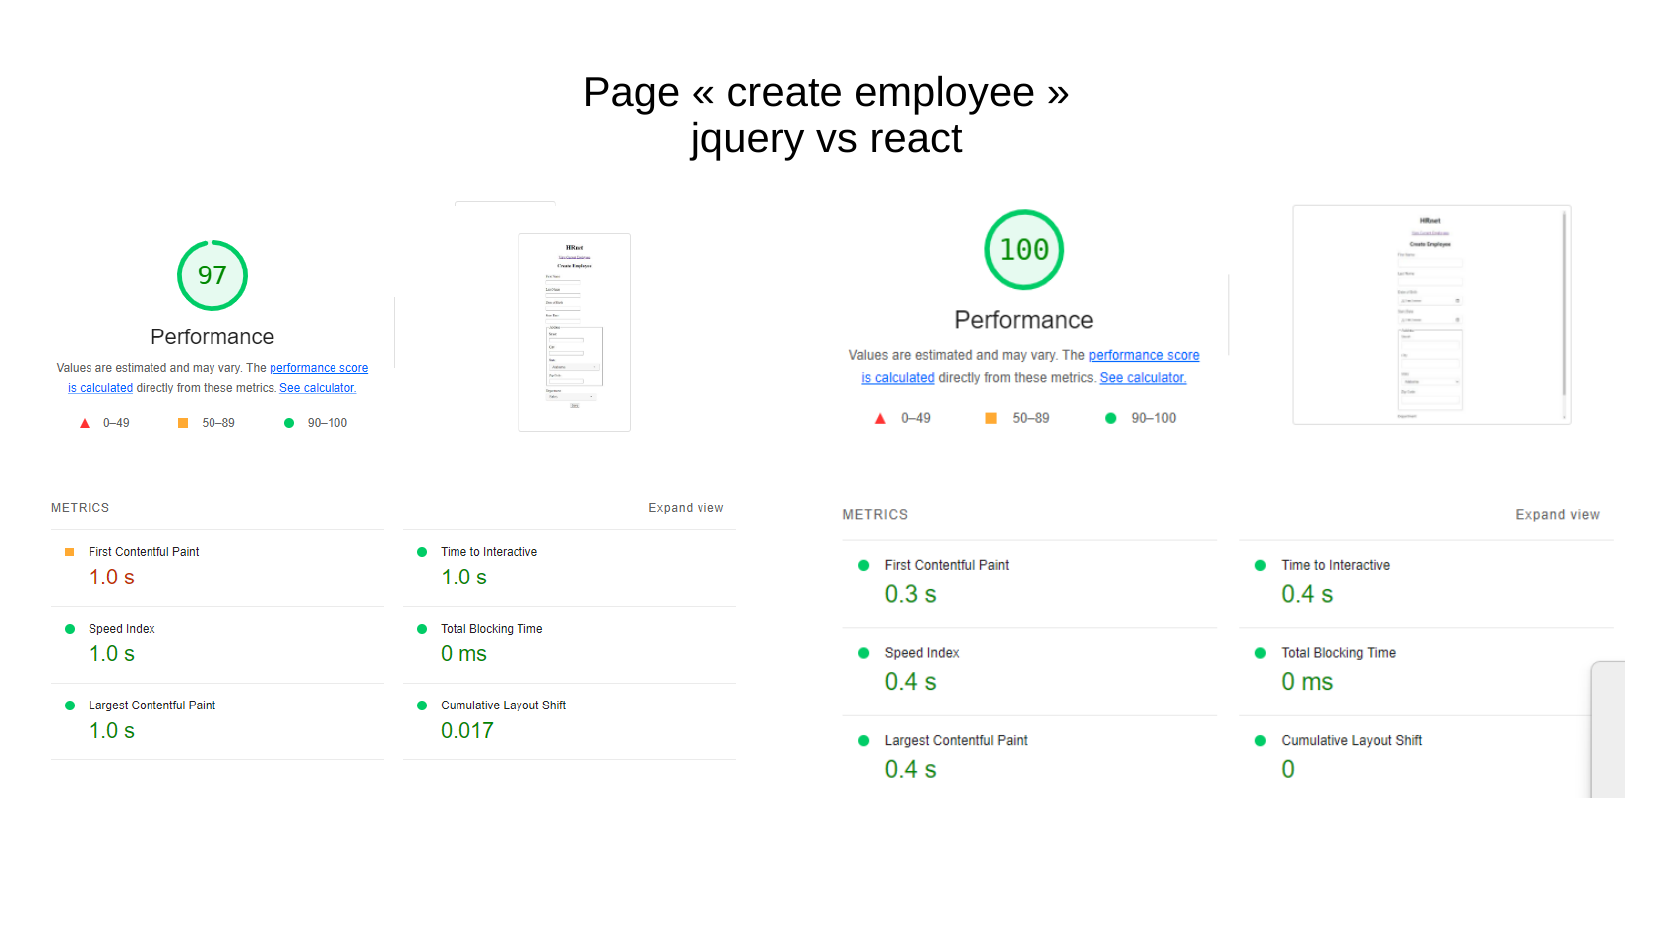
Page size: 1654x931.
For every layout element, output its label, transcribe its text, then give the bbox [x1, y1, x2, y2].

picture [17, 177, 763, 768]
title Page « create employee » jquery vs react [82, 37, 1571, 193]
picture [826, 170, 1625, 798]
